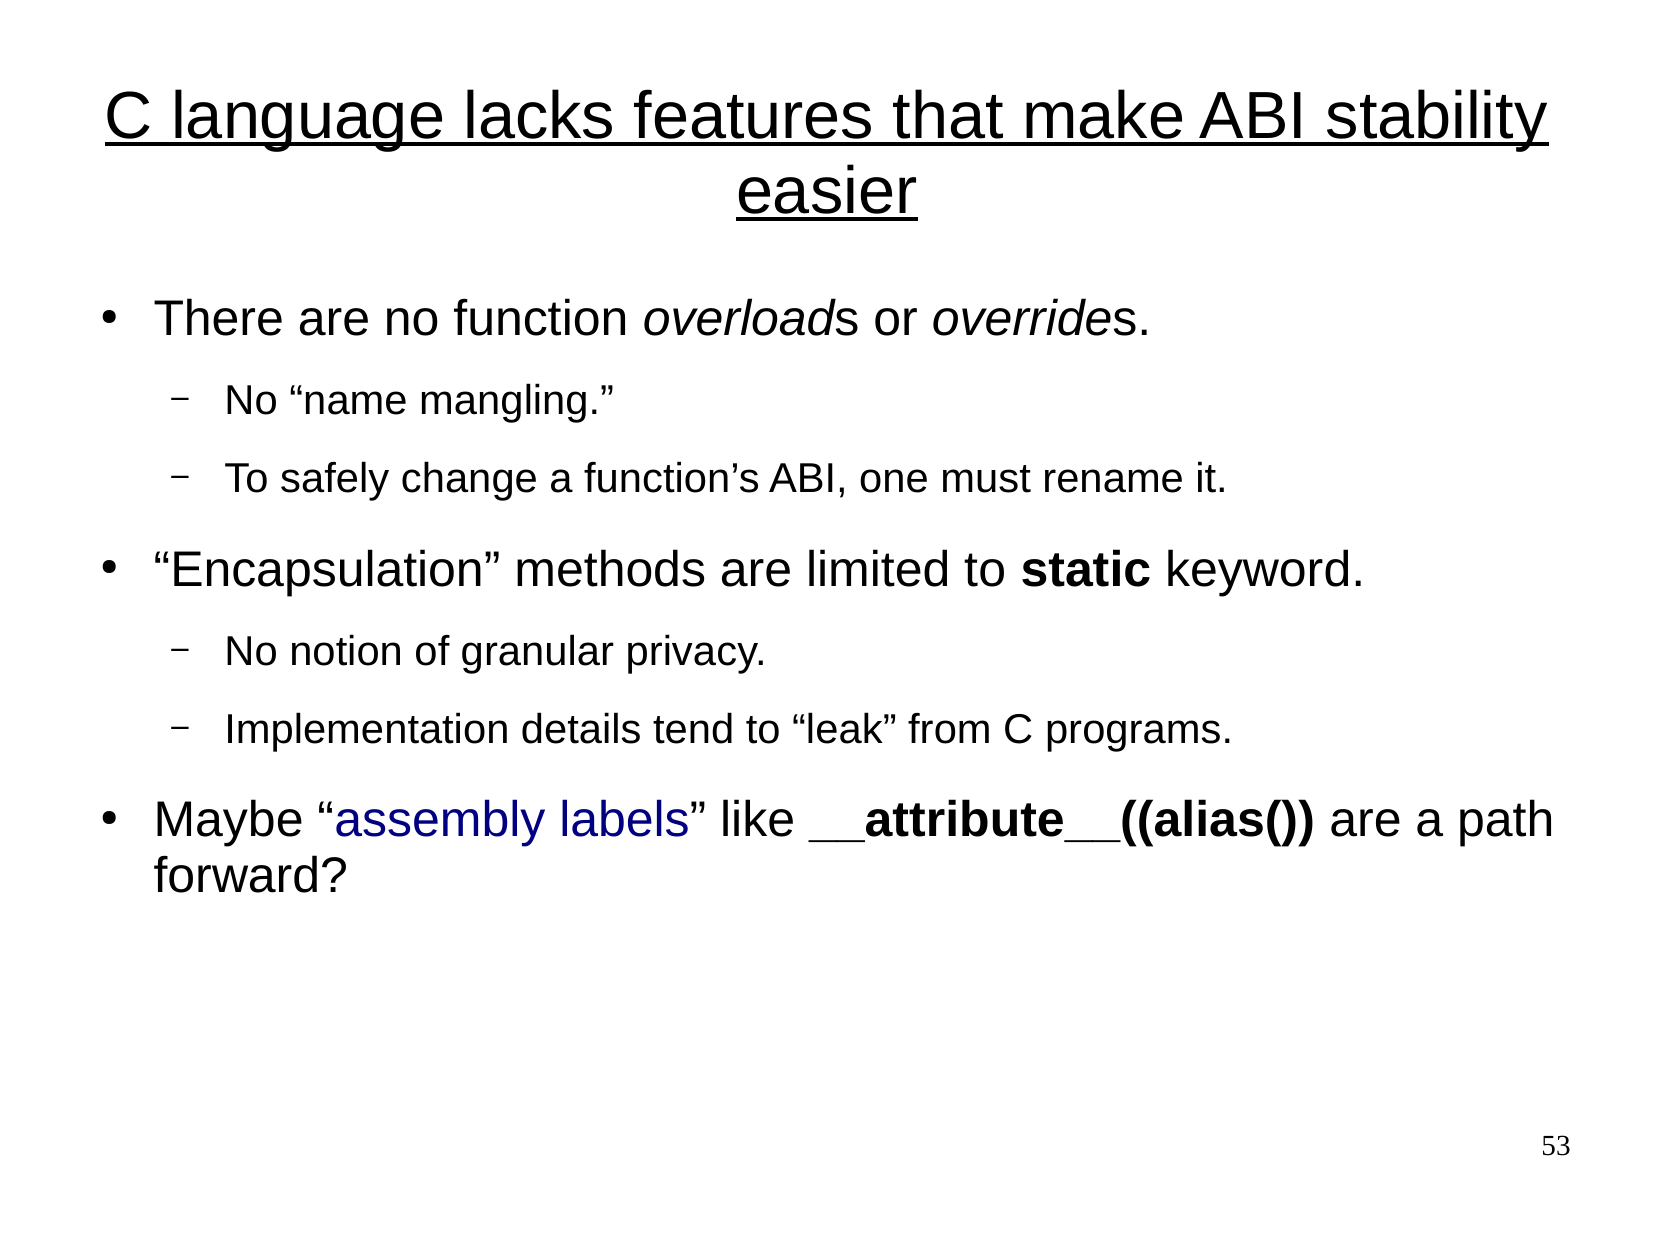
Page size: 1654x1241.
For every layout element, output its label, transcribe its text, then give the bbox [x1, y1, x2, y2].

list There are no function overloads or overrides. No “name mangling.” To safely change a function’s ABI, one must rename it. “Encapsulation” methods are limited to static keyword. No notion of granular privacy. Implementation details tend to “leak” from C programs. Maybe “assembly labels” like __attribute__((alias()) are a path forward? [82, 290, 1571, 1010]
title C language lacks features that make ABI stability easier [82, 33, 1571, 273]
